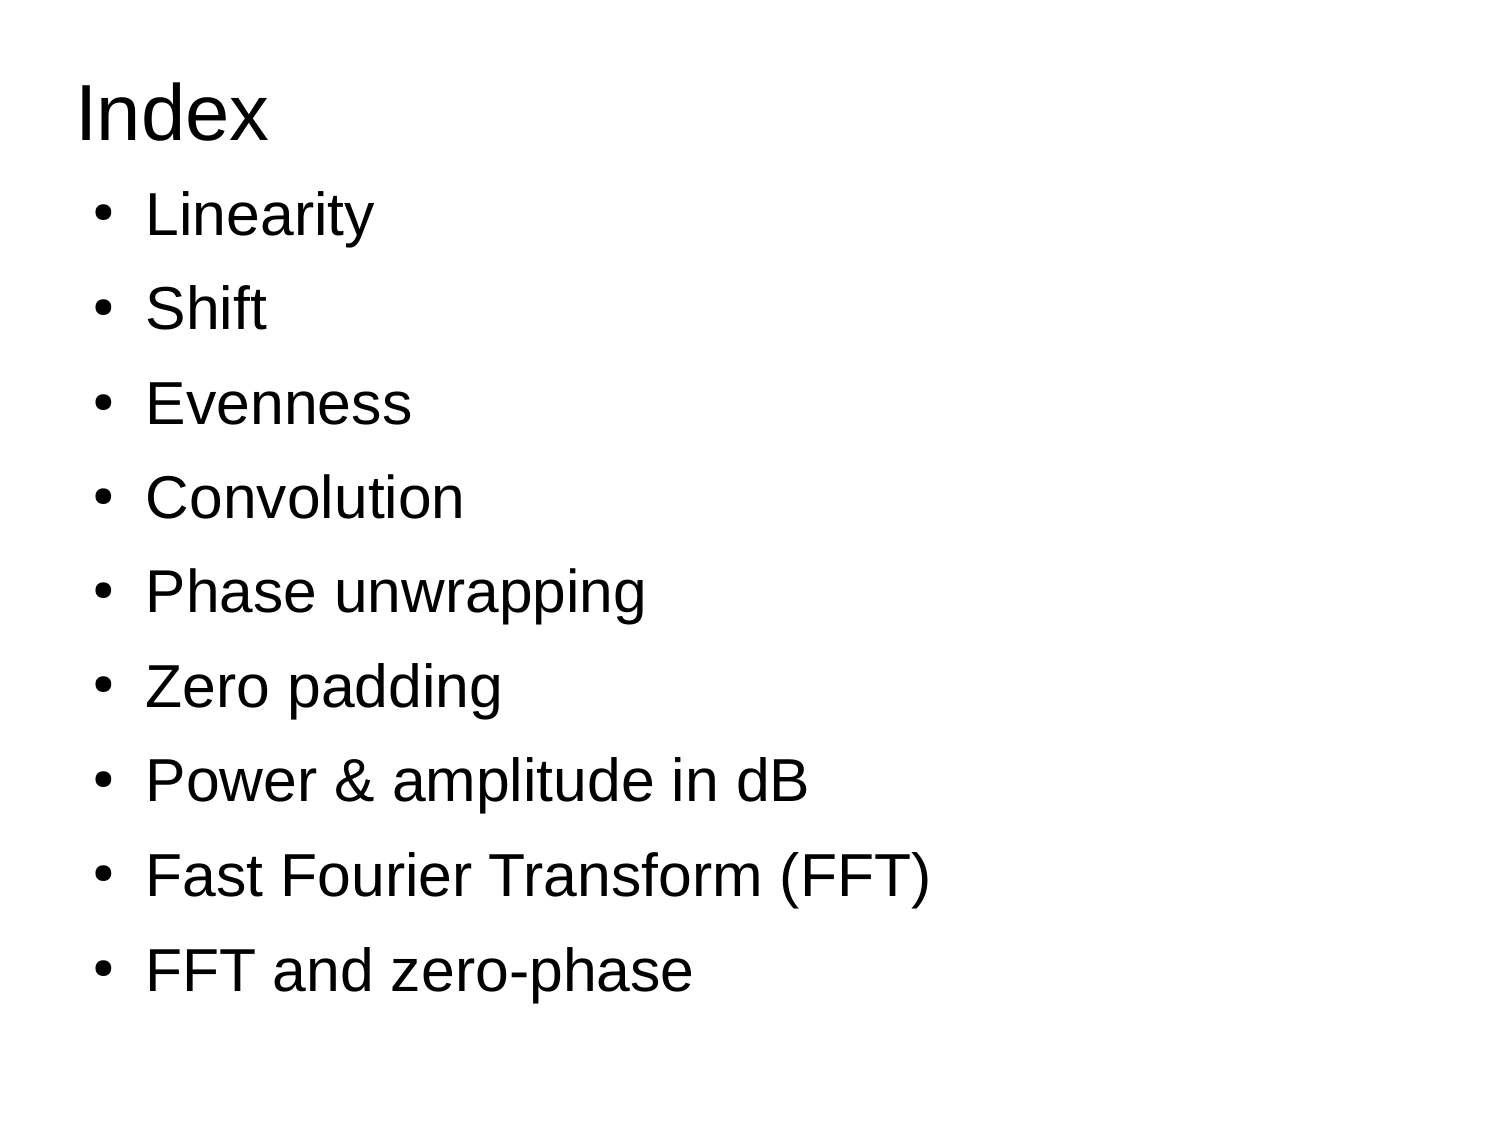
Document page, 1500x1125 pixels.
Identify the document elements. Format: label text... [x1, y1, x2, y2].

title Index [75, 44, 1425, 180]
list Linearity Shift Evenness Convolution Phase unwrapping Zero padding Power & amplitude in dB Fast Fourier Transform (FFT) FFT and zero-phase [75, 180, 1441, 1036]
